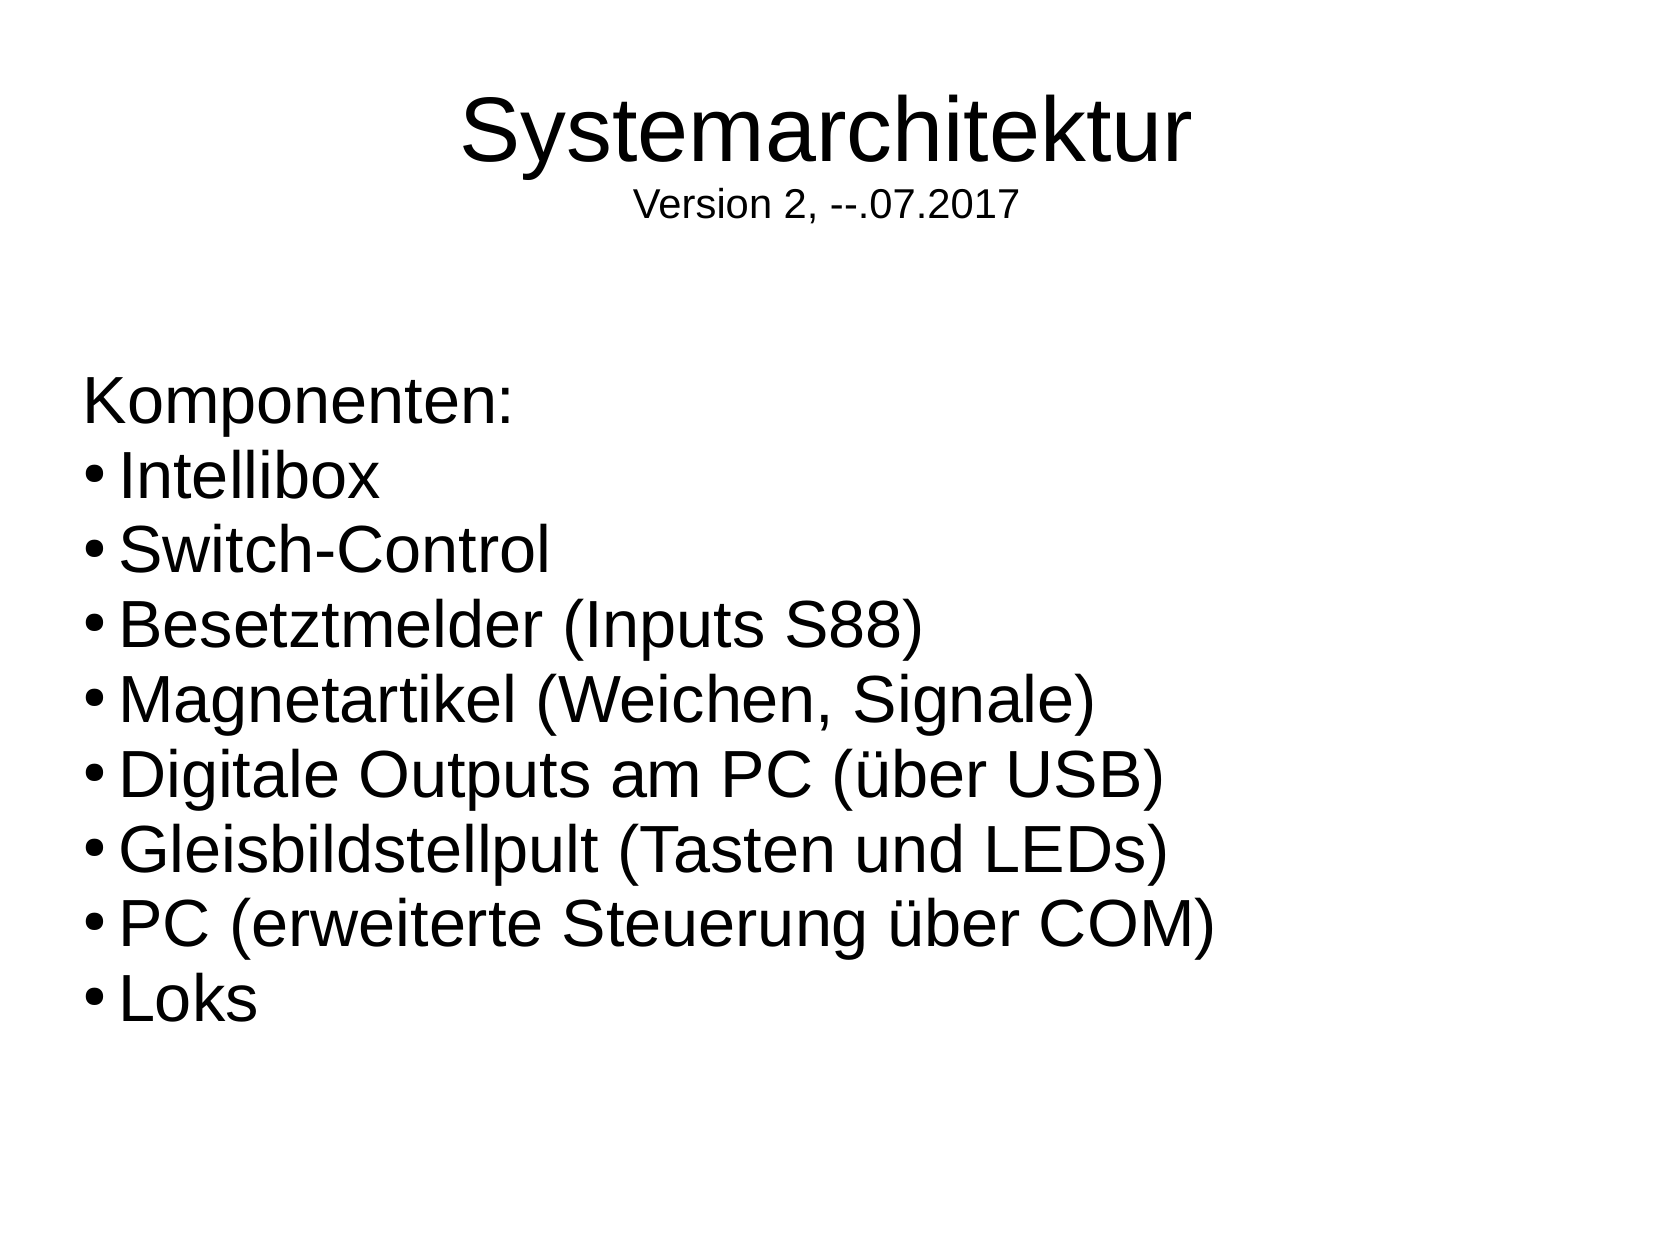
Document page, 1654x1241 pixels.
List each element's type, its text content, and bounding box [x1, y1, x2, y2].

title Systemarchitektur Version 2, --.07.2017 [82, 49, 1571, 257]
subtitle Komponenten: Intellibox Switch-Control Besetztmelder (Inputs S88) Magnetartikel (Weichen, Signale) Digitale Outputs am PC (über USB) Gleisbildstellpult (Tasten und LEDs) PC (erweiterte Steuerung über COM) Loks [82, 290, 1571, 1109]
